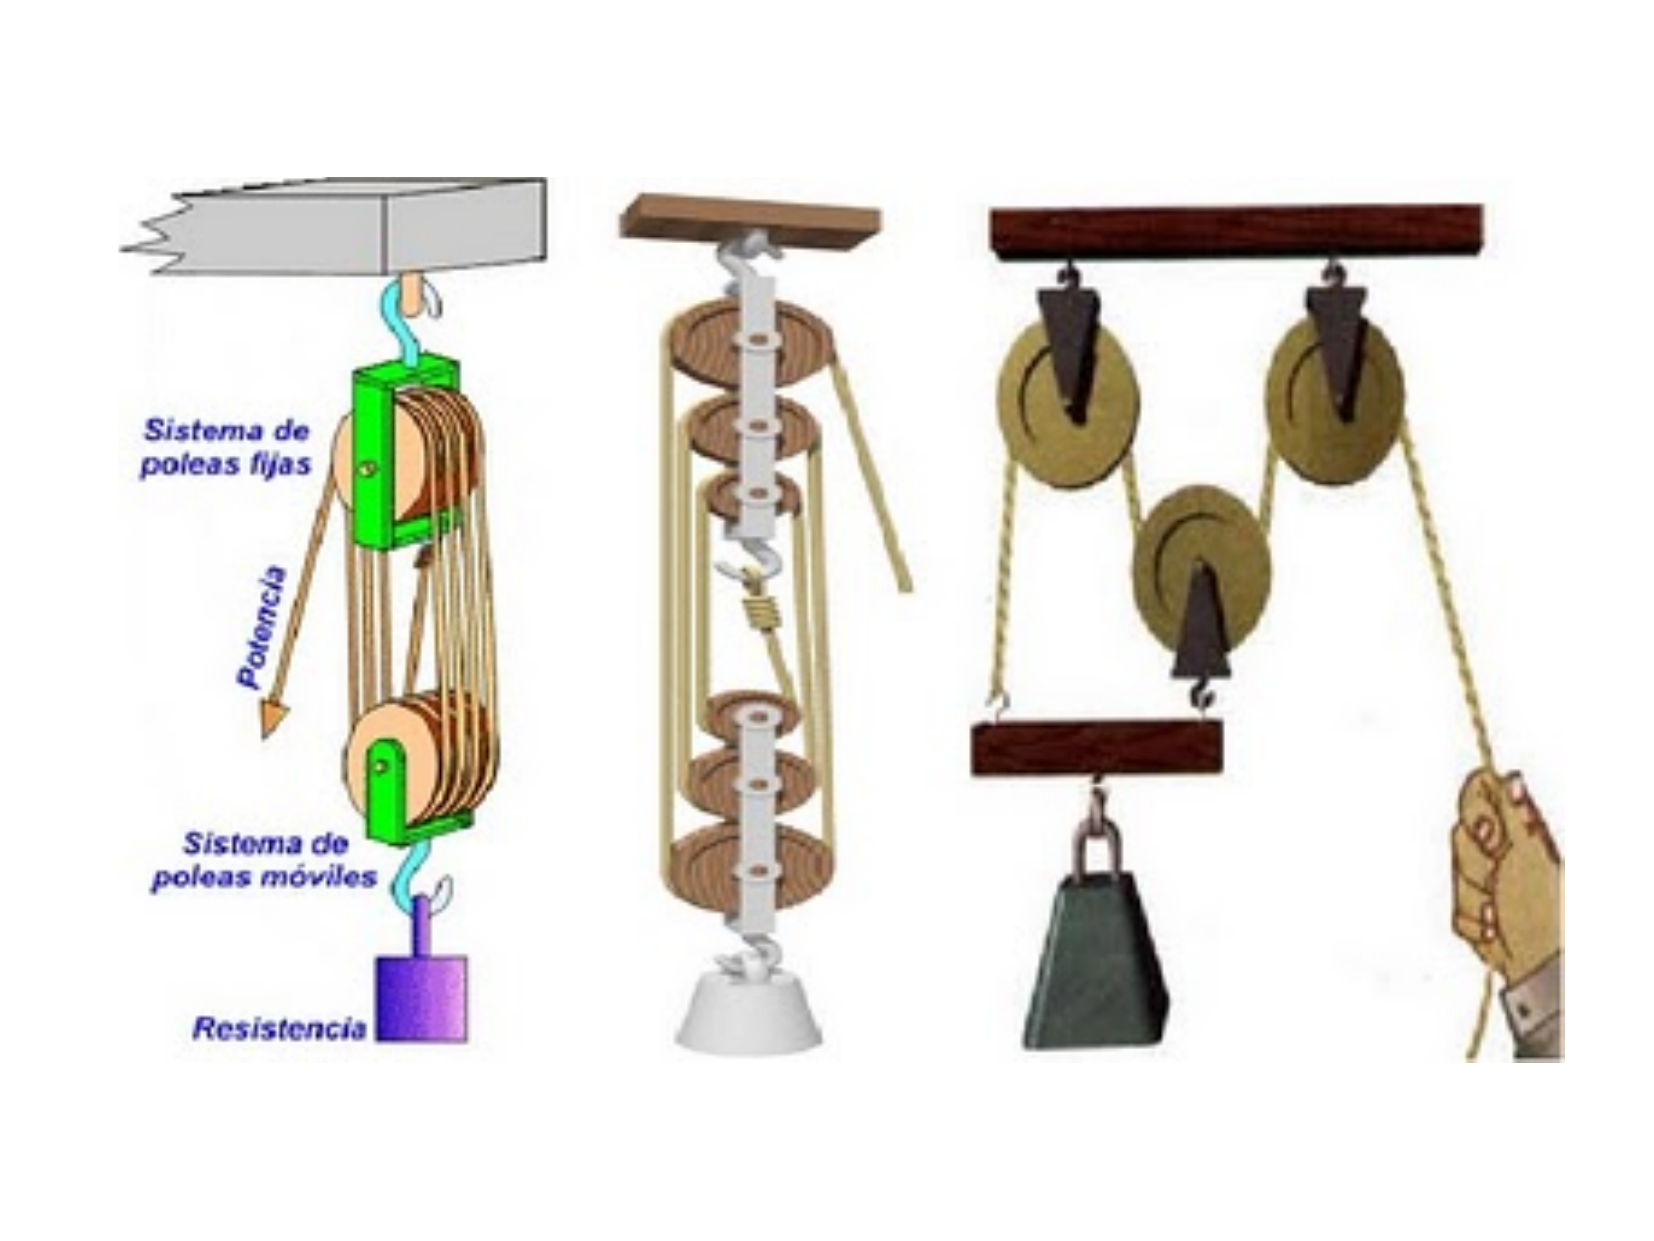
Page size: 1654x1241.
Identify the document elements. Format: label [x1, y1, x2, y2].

picture [118, 177, 1565, 1063]
